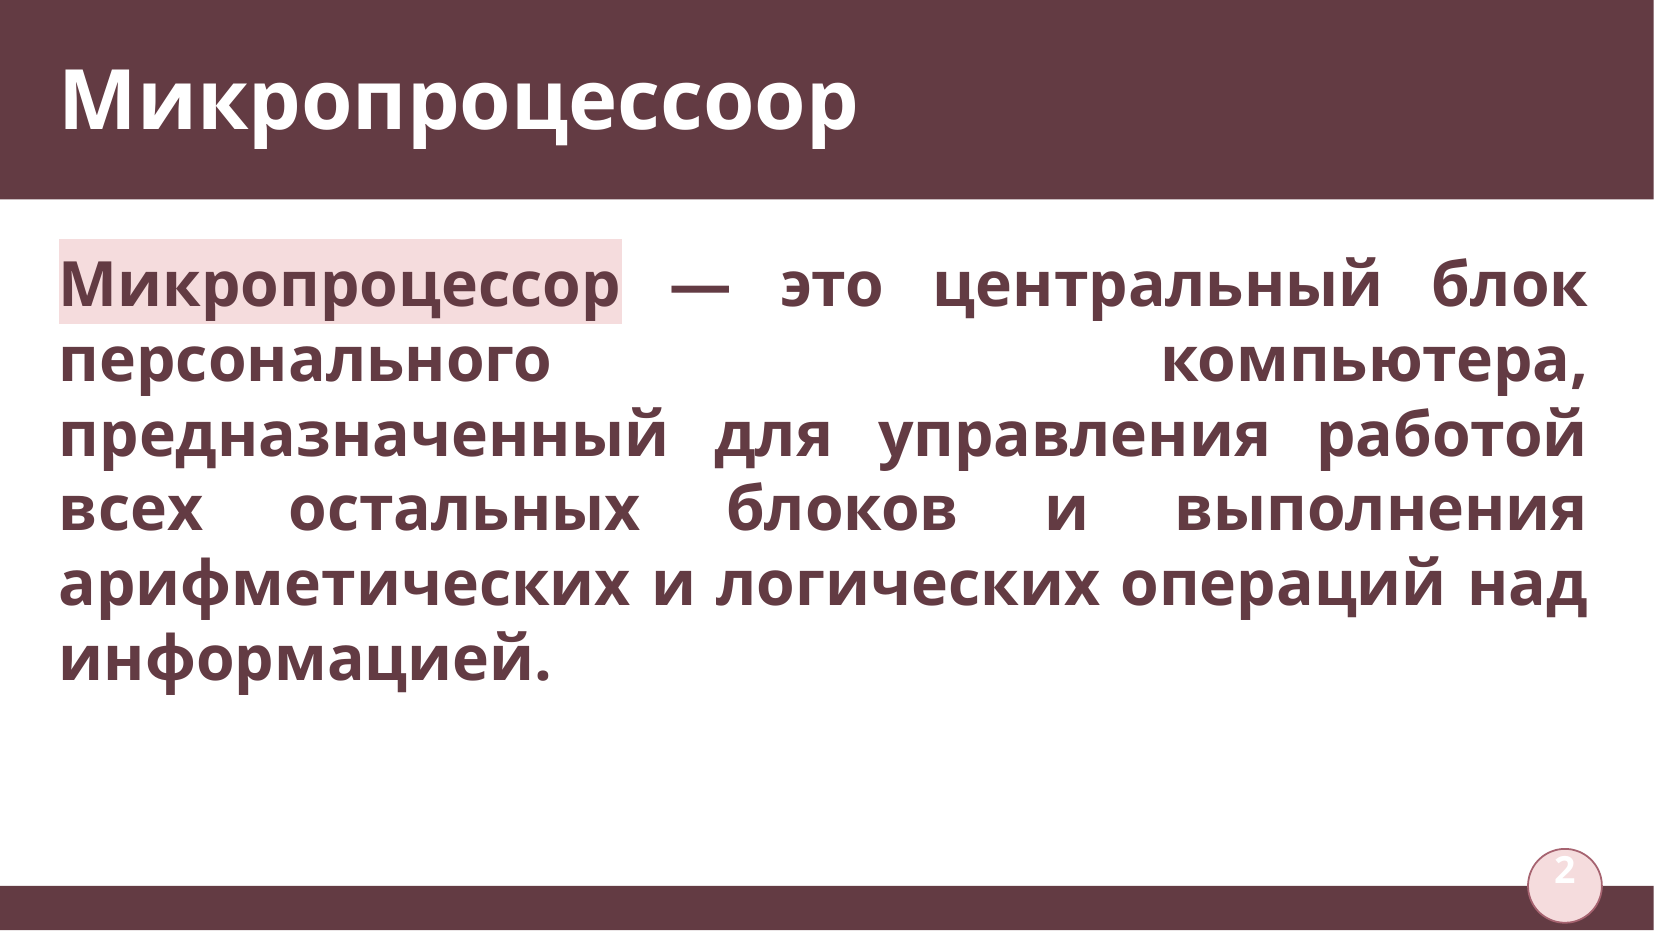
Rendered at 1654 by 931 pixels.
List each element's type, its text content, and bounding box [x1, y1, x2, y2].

list Микропроцессор — это центральный блок персонального компьютера, предназначенный для управления работой всех остальных блоков и выполнения арифметических и логических операций над информацией. [59, 243, 1595, 864]
title Микропроцессоор [59, 37, 1595, 155]
